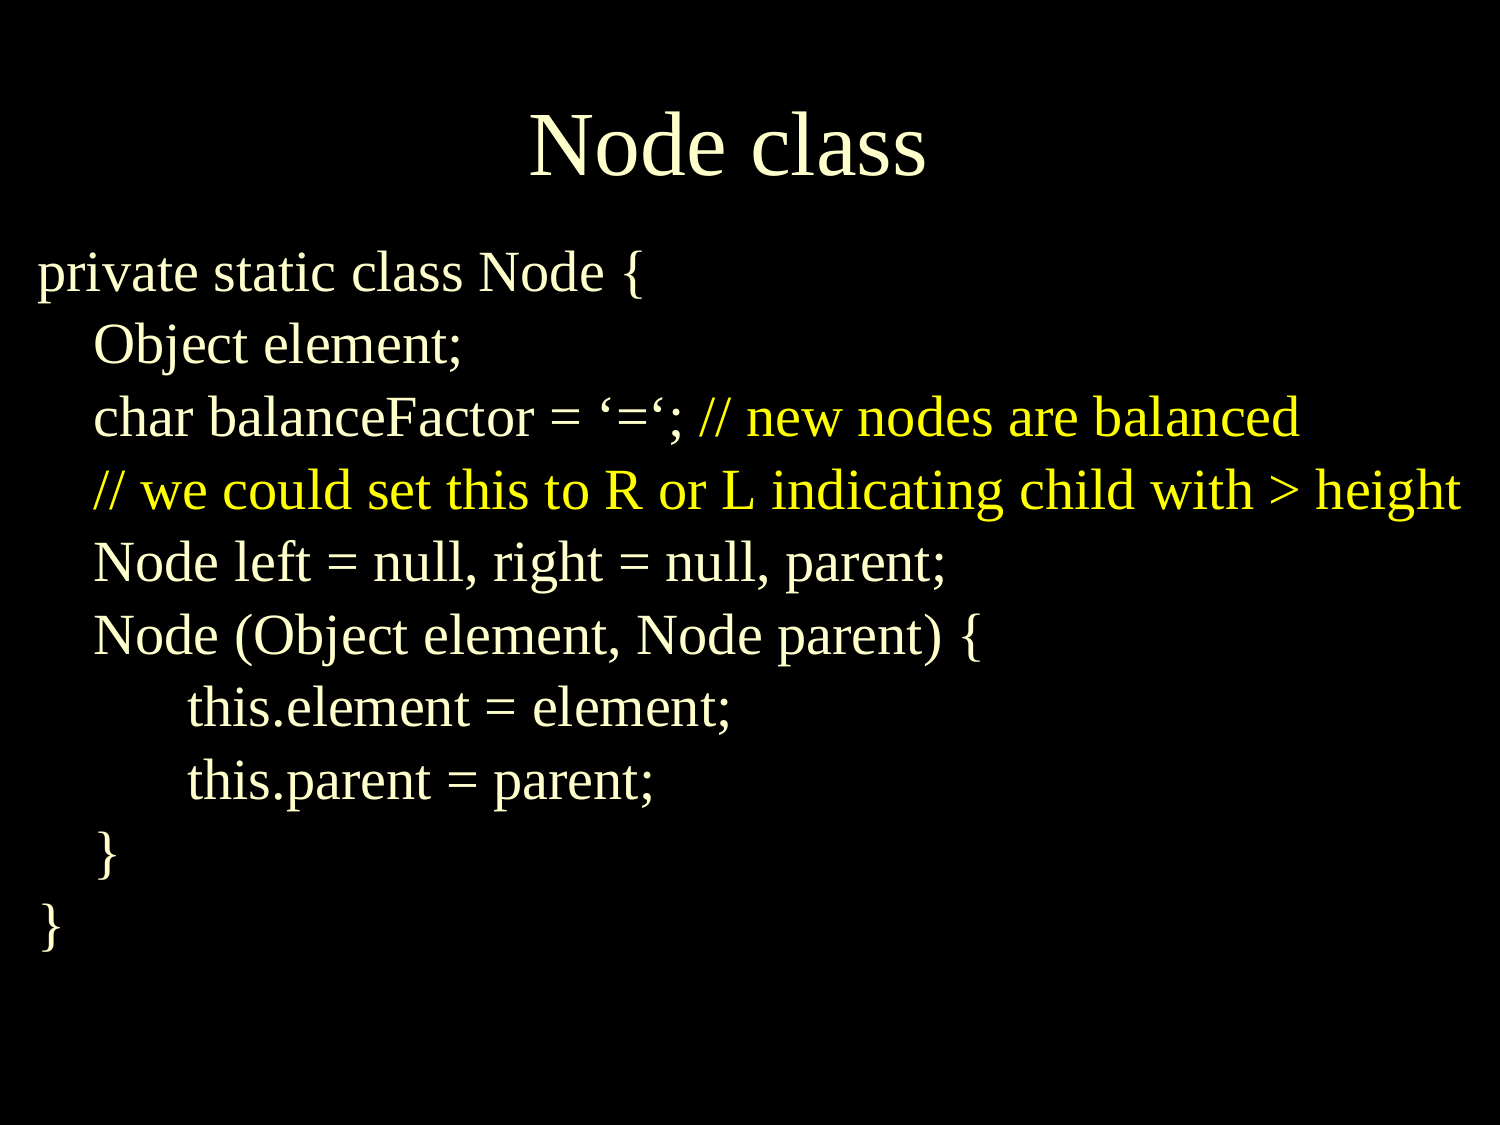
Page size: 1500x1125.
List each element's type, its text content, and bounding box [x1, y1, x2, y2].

title Node class [0, 50, 1458, 240]
list private static class Node { Object element; char balanceFactor = ‘=‘; // new nodes are balanced // we could set this to R or L indicating child with > height Node left = null, right = null, parent; Node (Object element, Node parent) { this.element = element; this.parent = parent; } } [22, 237, 1482, 1026]
